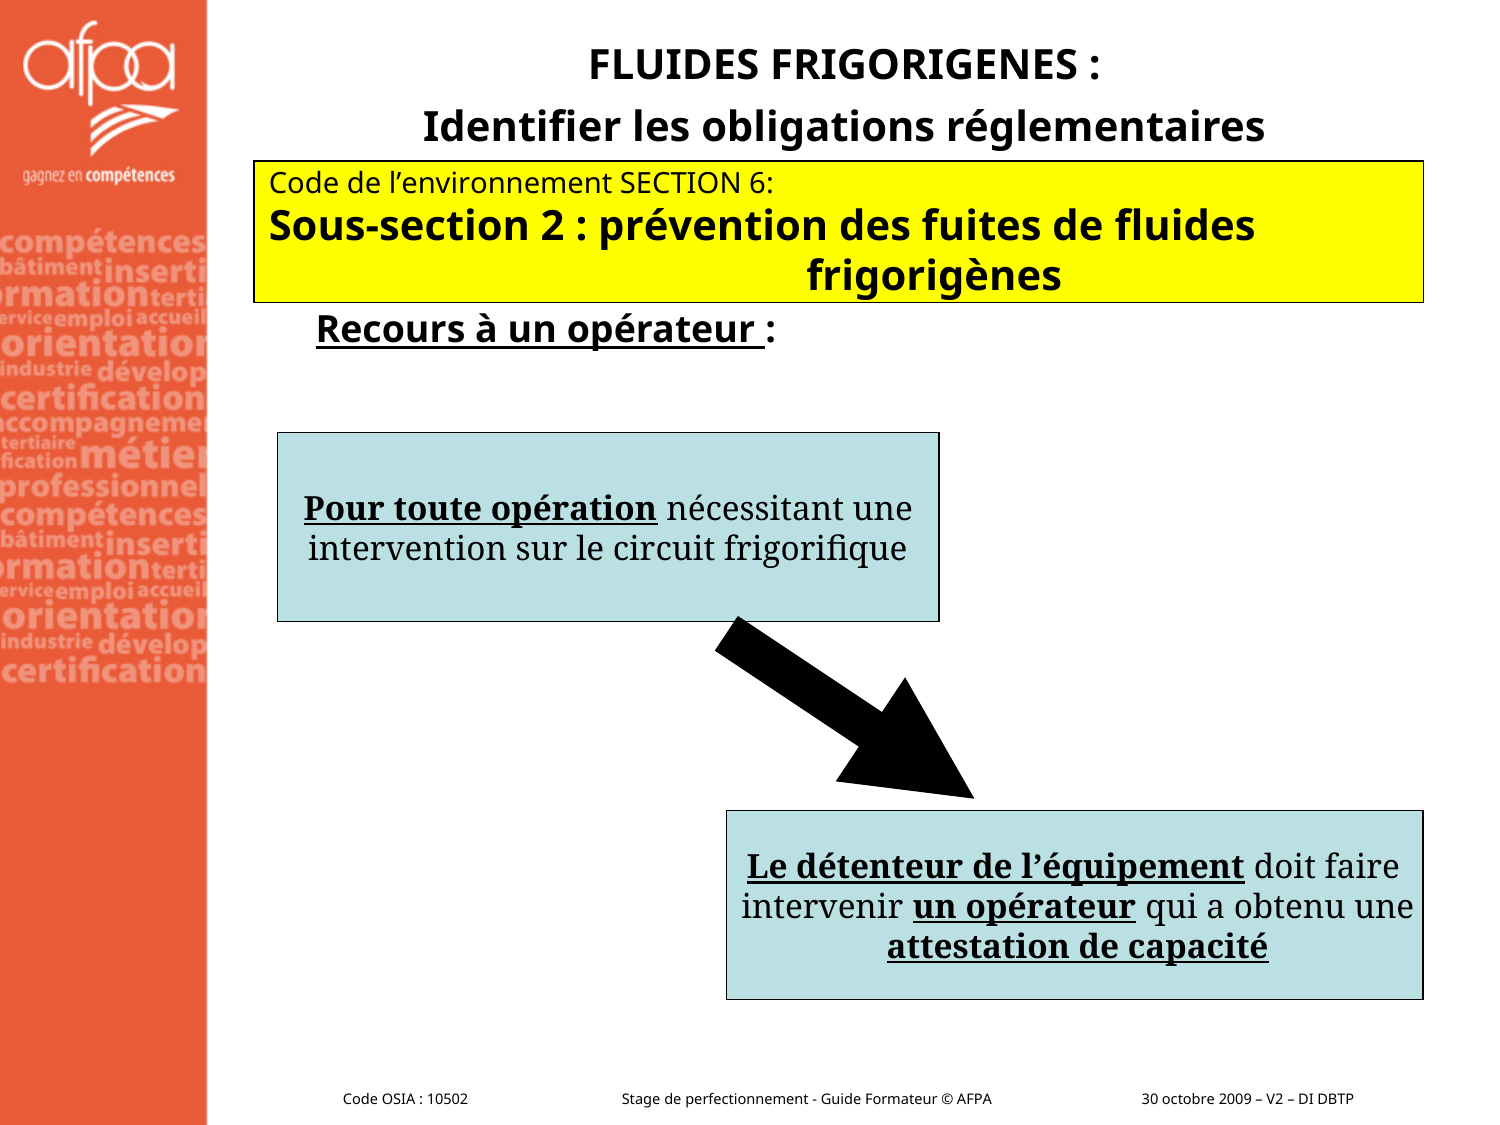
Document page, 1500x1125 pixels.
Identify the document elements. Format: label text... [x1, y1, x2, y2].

text_box Le détenteur de l’équipement doit faire intervenir un opérateur qui a obtenu une attestation de capacité [726, 810, 1424, 1000]
picture [0, 0, 1500, 1125]
text_box Pour toute opération nécessitant une intervention sur le circuit frigorifique [277, 432, 940, 622]
subtitle FLUIDES FRIGORIGENES : Identifier les obligations réglementaires [242, 31, 1447, 202]
text_box Code de l’environnement SECTION 6: Sous-section 2 : prévention des fuites de fluides frigorigènes [253, 160, 1424, 303]
title Recours à un opérateur : [242, 290, 1459, 1035]
